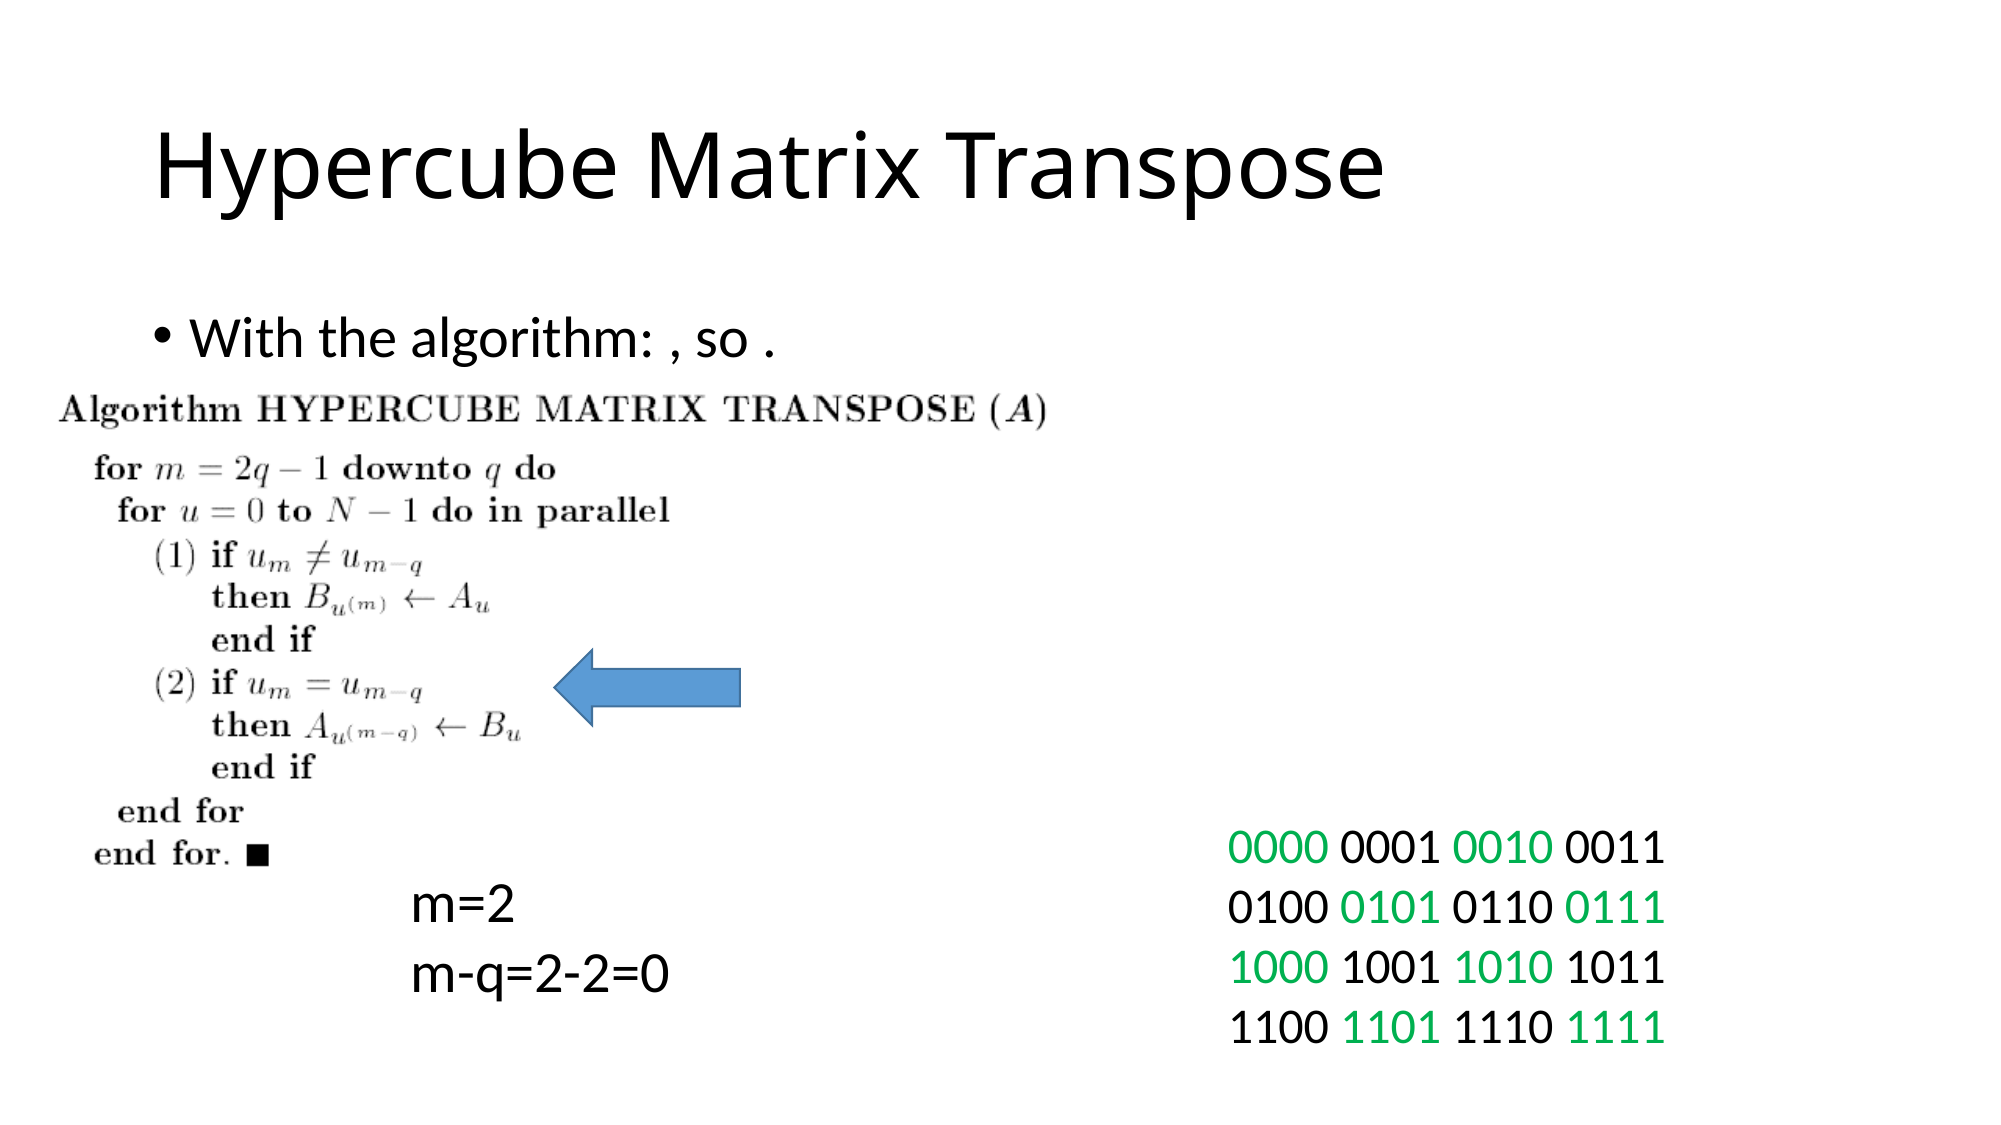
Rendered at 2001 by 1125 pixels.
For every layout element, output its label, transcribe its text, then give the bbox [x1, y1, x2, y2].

text_box 0000 0001 0010 0011 0100 0101 0110 0111 1000 1001 1010 1011 1100 1101 1110 1111 [1212, 806, 1686, 1064]
text_box m=2 m-q=2-2=0 [395, 856, 855, 1014]
list With the algorithm: , so . [137, 299, 1863, 1014]
text_box [554, 650, 740, 726]
title Hypercube Matrix Transpose [137, 59, 1863, 278]
picture [39, 370, 137, 893]
